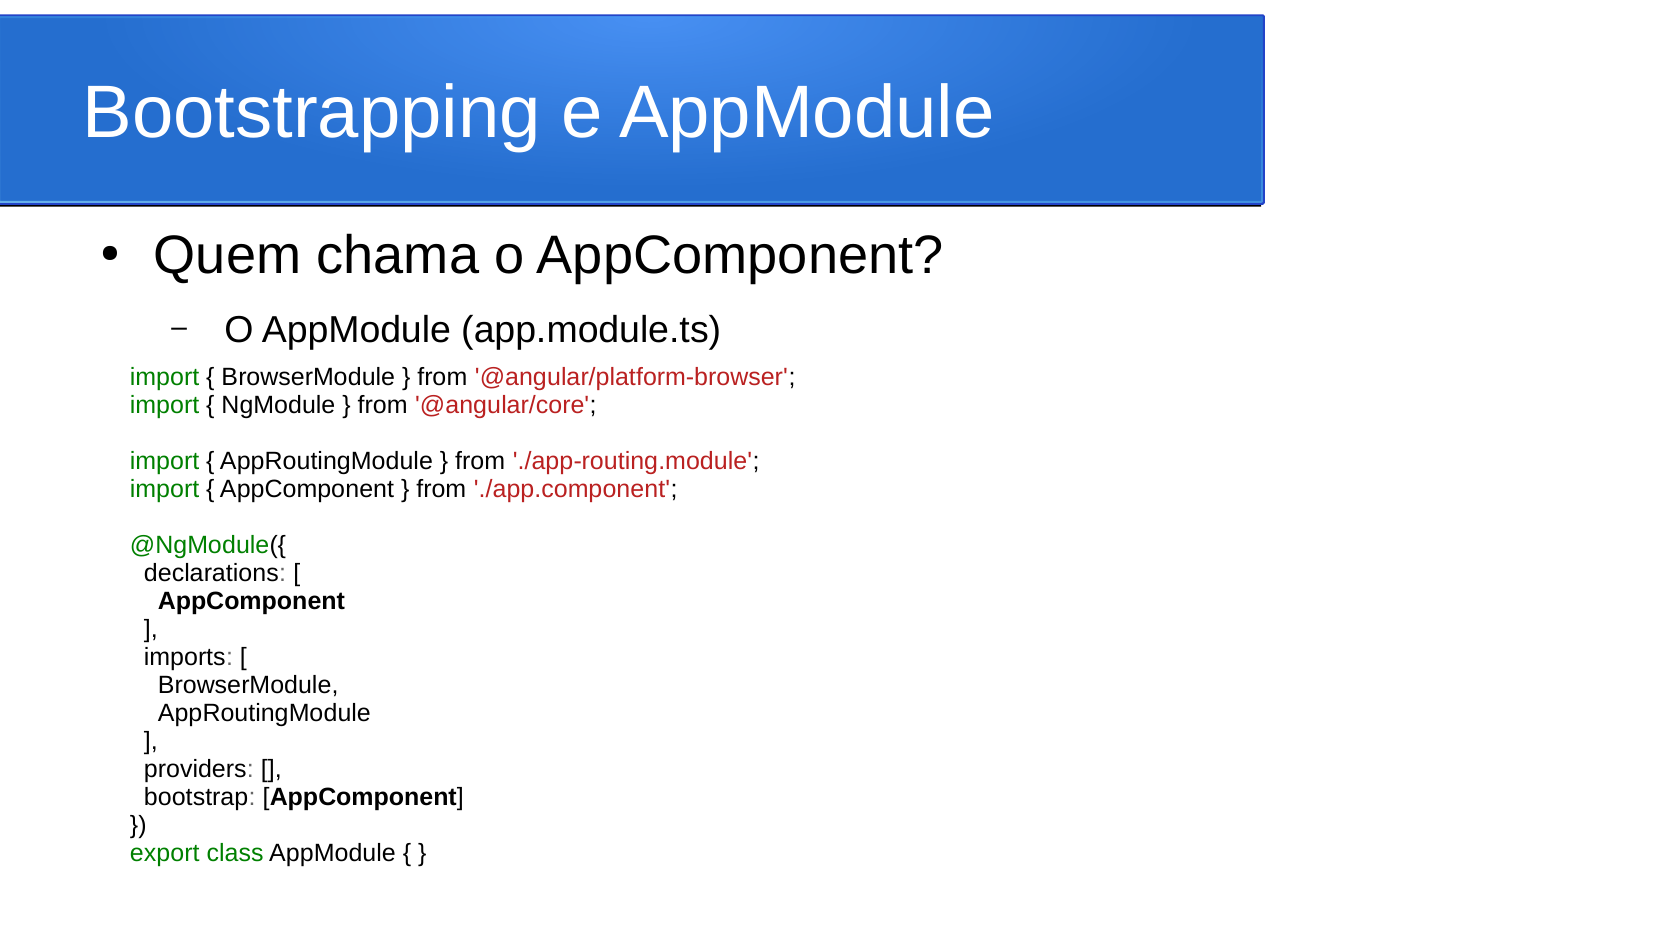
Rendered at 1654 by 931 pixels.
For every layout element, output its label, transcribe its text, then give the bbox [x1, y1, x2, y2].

text_box import { BrowserModule } from '@angular/platform-browser'; import { NgModule } from '@angular/core'; import { AppRoutingModule } from './app-routing.module'; import { AppComponent } from './app.component'; @NgModule({ declarations: [ AppComponent ], imports: [ BrowserModule, AppRoutingModule ], providers: [], bootstrap: [AppComponent] }) export class AppModule { } [129, 362, 1465, 895]
list Quem chama o AppComponent? O AppModule (app.module.ts) [82, 224, 1571, 764]
title Bootstrapping e AppModule [82, 35, 1235, 189]
